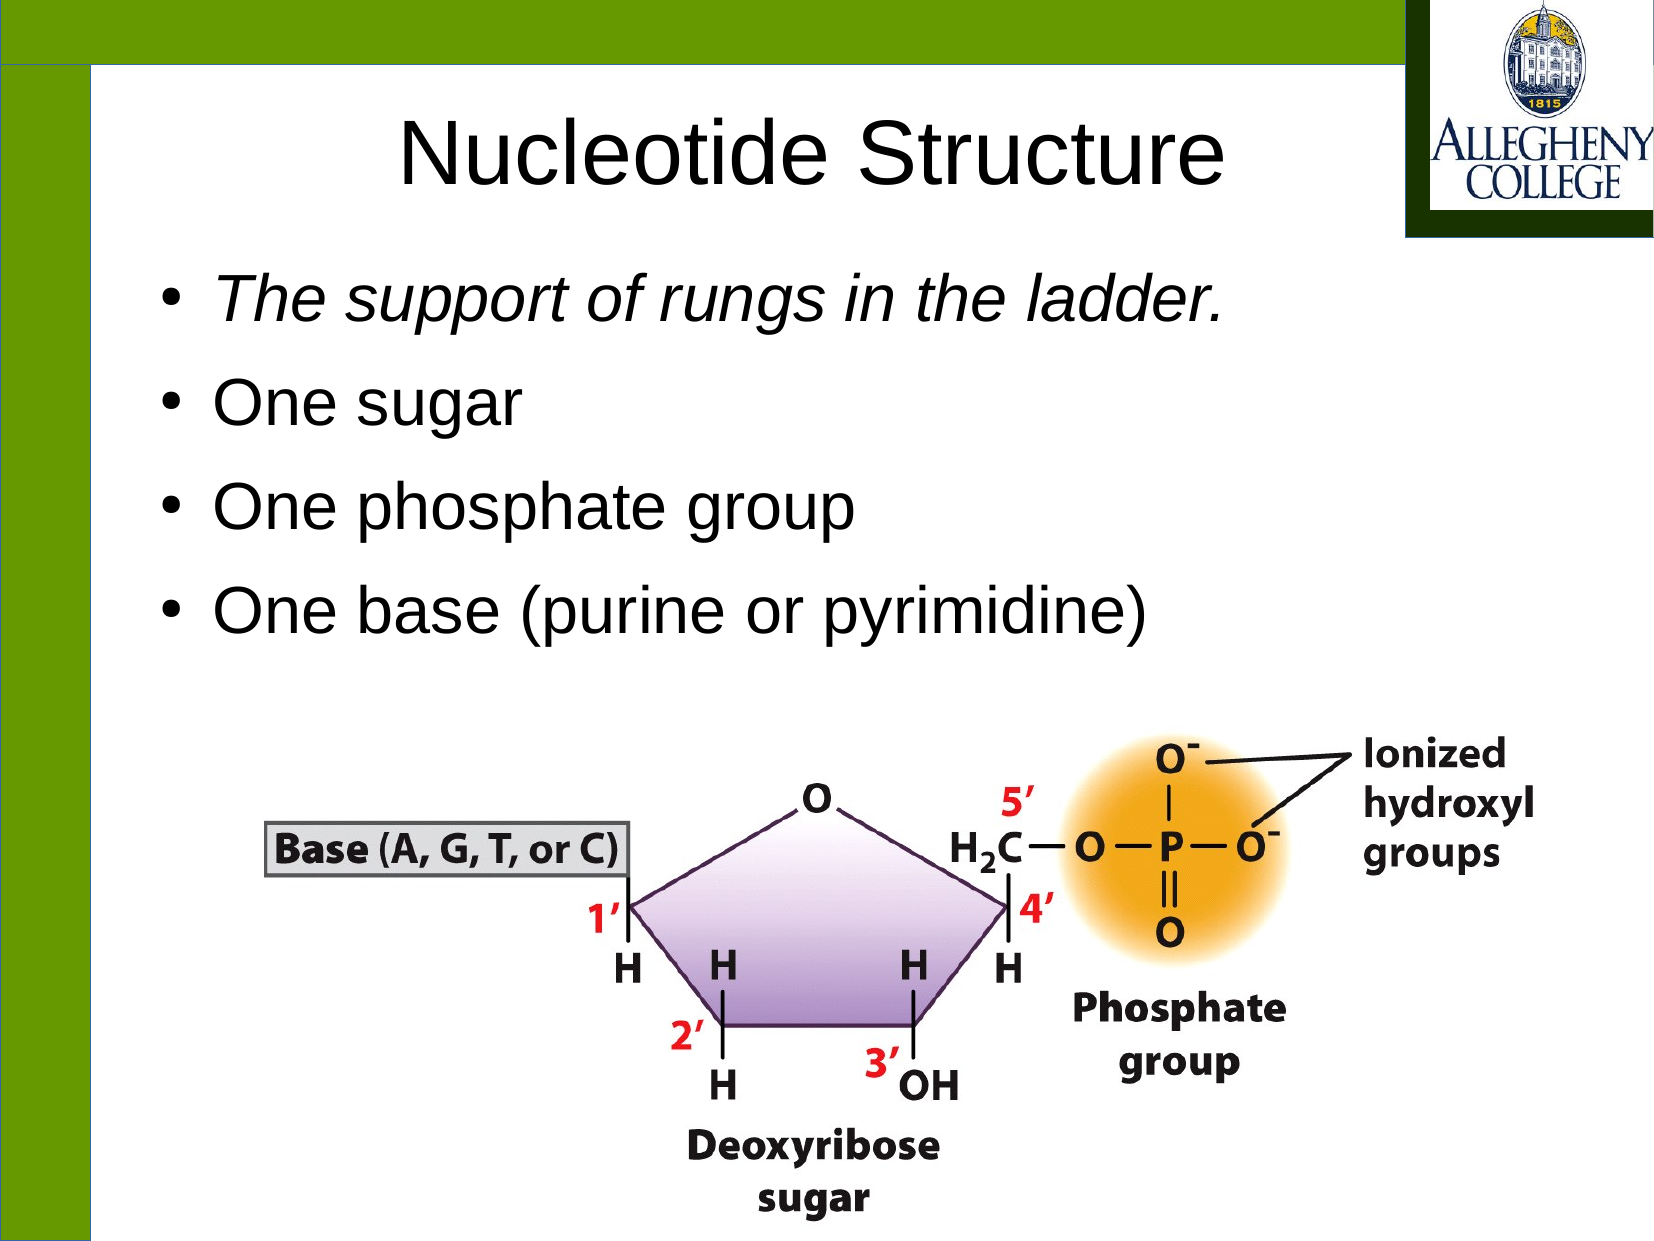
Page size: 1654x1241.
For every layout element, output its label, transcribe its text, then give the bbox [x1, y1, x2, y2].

picture [1430, 0, 1654, 210]
picture [255, 725, 1545, 1241]
title Nucleotide Structure [112, 65, 1515, 257]
list The support of rungs in the ladder. One sugar One phosphate group One base (purine or pyrimidine) [141, 260, 1630, 980]
text_box [0, 0, 1654, 1241]
